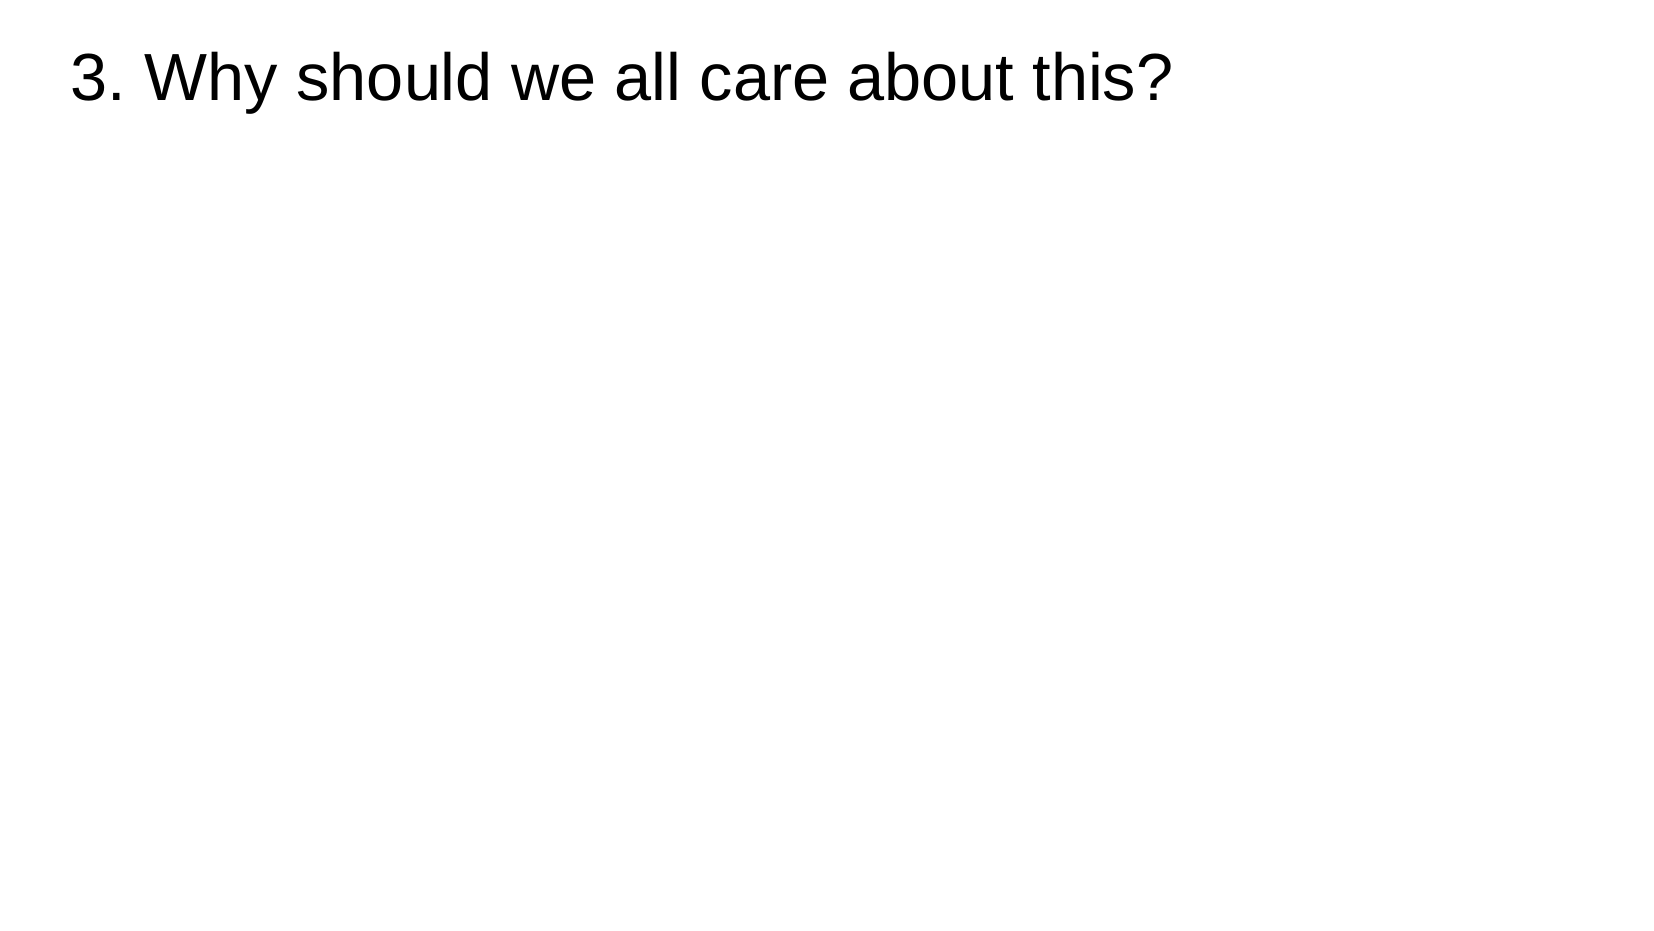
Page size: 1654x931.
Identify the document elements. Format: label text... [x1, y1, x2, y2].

title 3. Why should we all care about this? [0, 0, 1654, 156]
